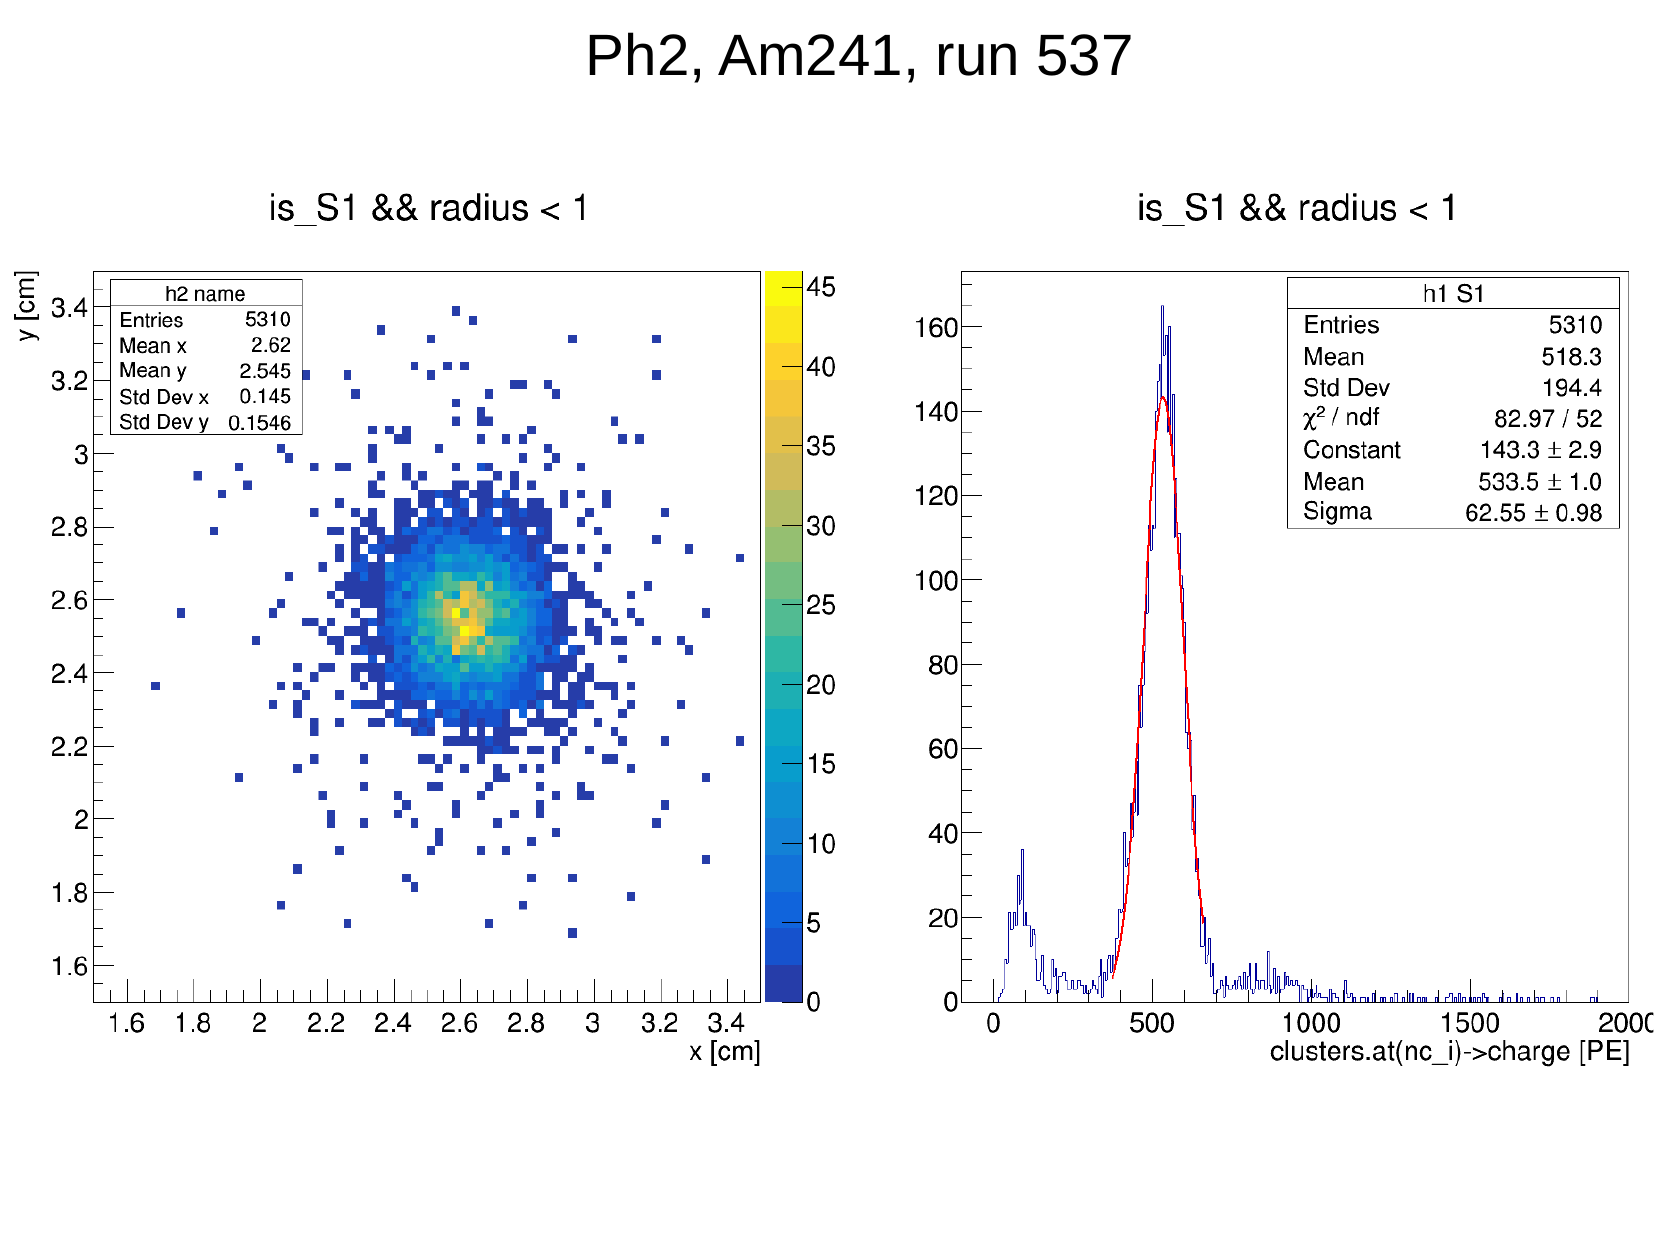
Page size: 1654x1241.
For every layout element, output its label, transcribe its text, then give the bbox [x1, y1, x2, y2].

text_box Ph2, Am241, run 537 [519, 15, 1201, 151]
picture [6, 178, 1654, 1069]
